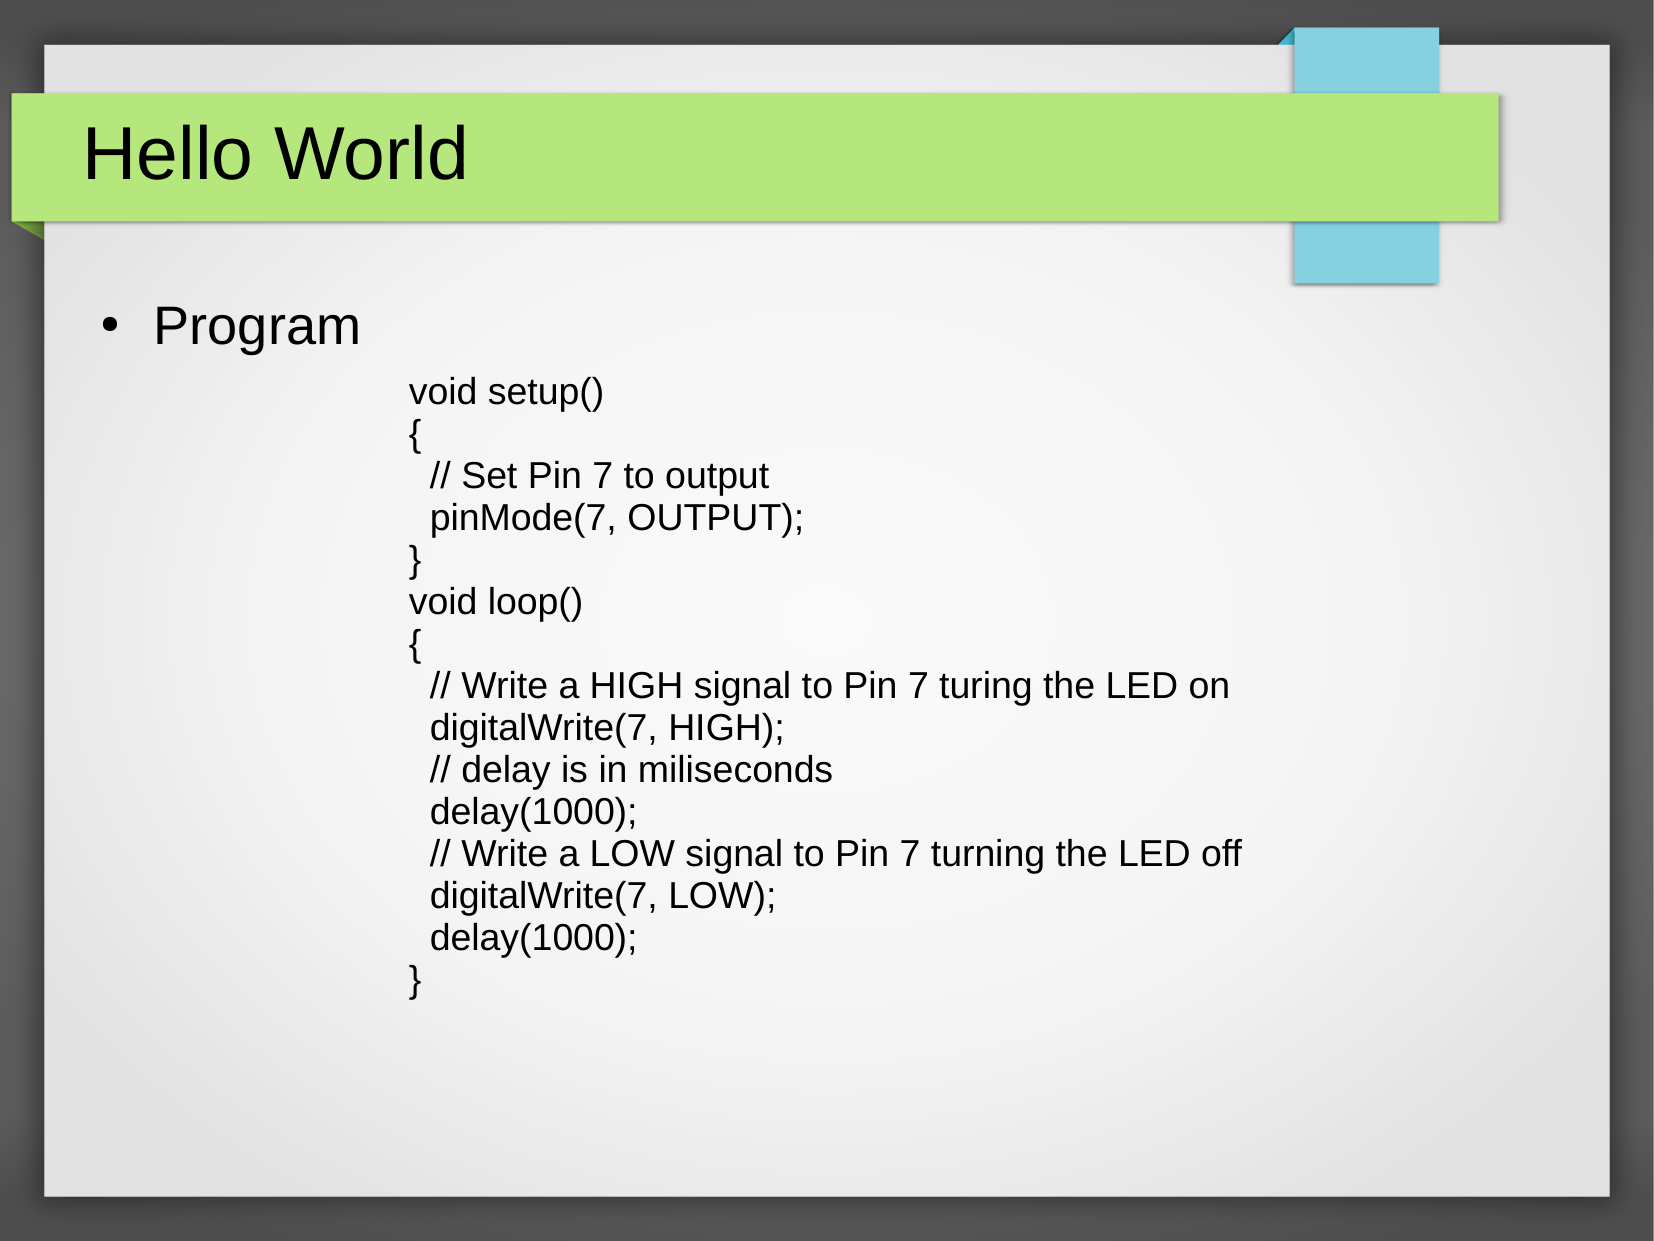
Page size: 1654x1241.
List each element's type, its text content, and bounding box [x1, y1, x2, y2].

list Program [82, 295, 1571, 391]
title Hello World [82, 94, 1264, 213]
picture [0, 0, 1654, 1241]
text_box void setup() { // Set Pin 7 to output pinMode(7, OUTPUT); } void loop() { // Write a HIGH signal to Pin 7 turing the LED on digitalWrite(7, HIGH); // delay is in miliseconds delay(1000); // Write a LOW signal to Pin 7 turning the LED off digitalWrite(7, LOW); delay(1000); } [394, 363, 1260, 1156]
